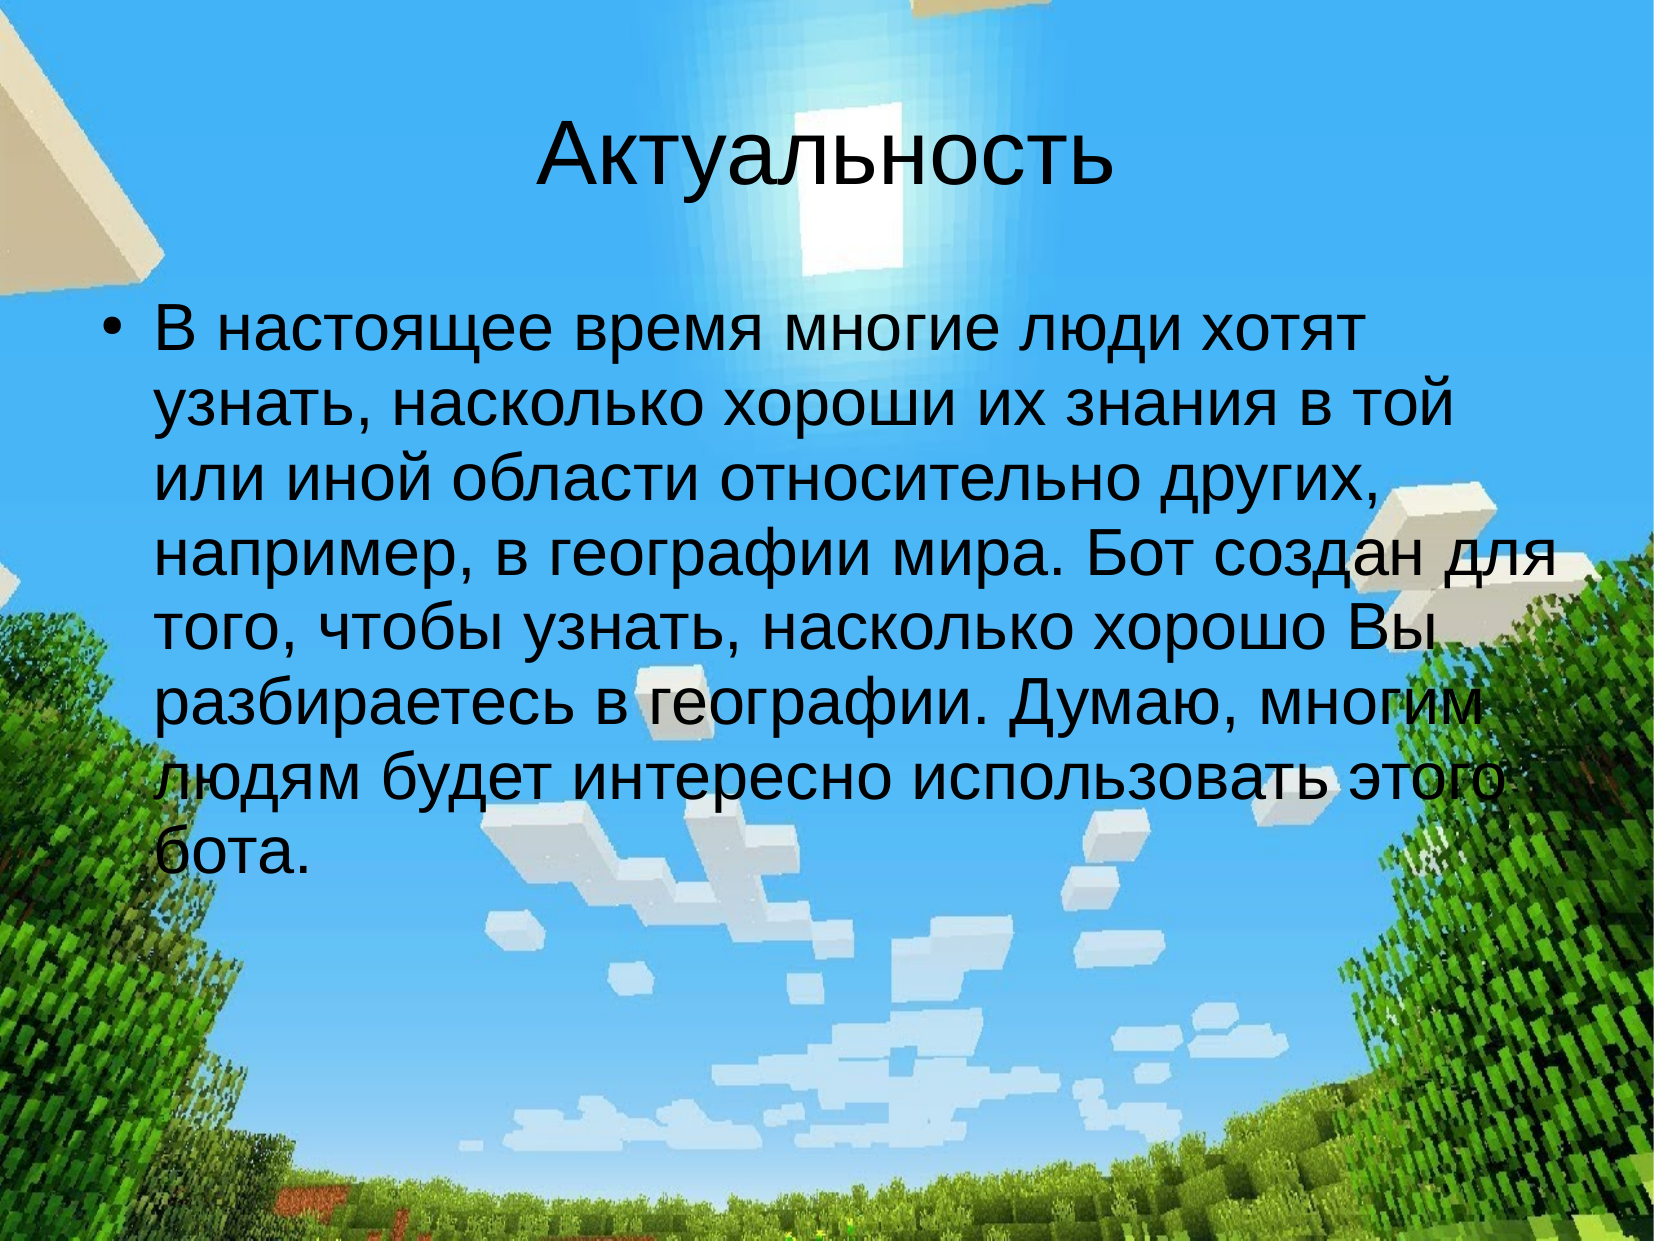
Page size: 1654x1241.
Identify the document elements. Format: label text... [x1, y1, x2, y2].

list В настоящее время многие люди хотят узнать, насколько хороши их знания в той или иной области относительно других, например, в географии мира. Бот создан для того, чтобы узнать, насколько хорошо Вы разбираетесь в географии. Думаю, многим людям будет интересно использовать этого бота. [82, 290, 1571, 1109]
title Актуальность [82, 49, 1571, 257]
picture [0, 0, 1654, 1241]
